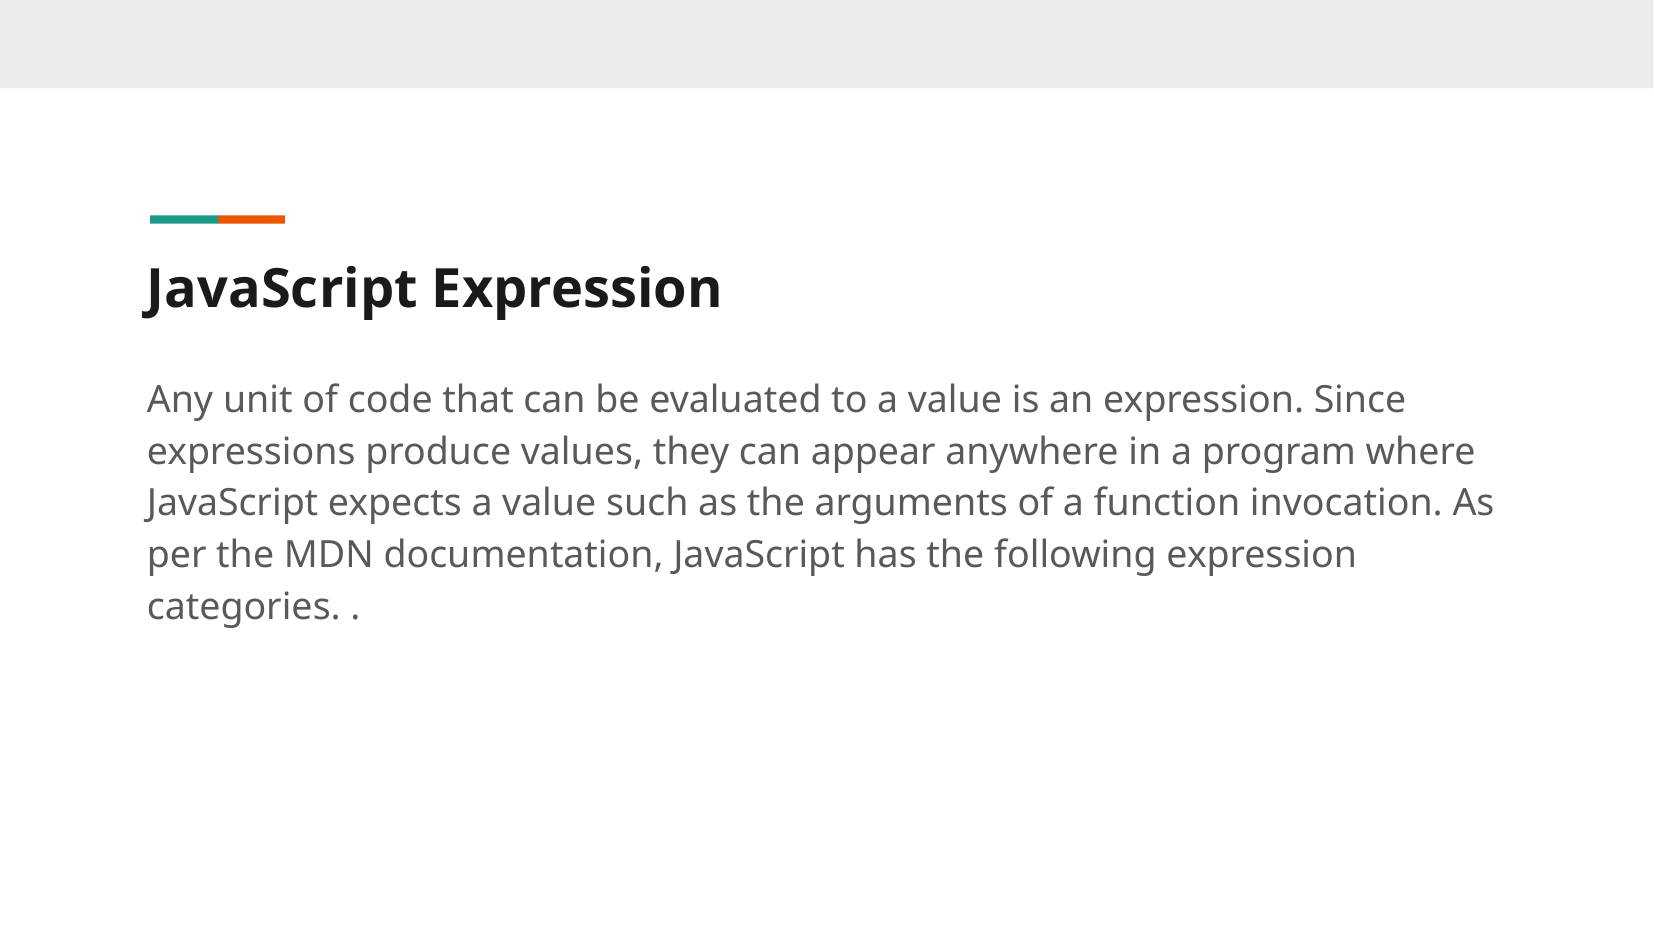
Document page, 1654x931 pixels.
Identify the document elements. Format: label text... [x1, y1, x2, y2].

title JavaScript Expression [131, 238, 1523, 336]
list Any unit of code that can be evaluated to a value is an expression. Since expressions produce values, they can appear anywhere in a program where JavaScript expects a value such as the arguments of a function invocation. As per the MDN documentation, JavaScript has the following expression categories. . [131, 353, 1523, 850]
